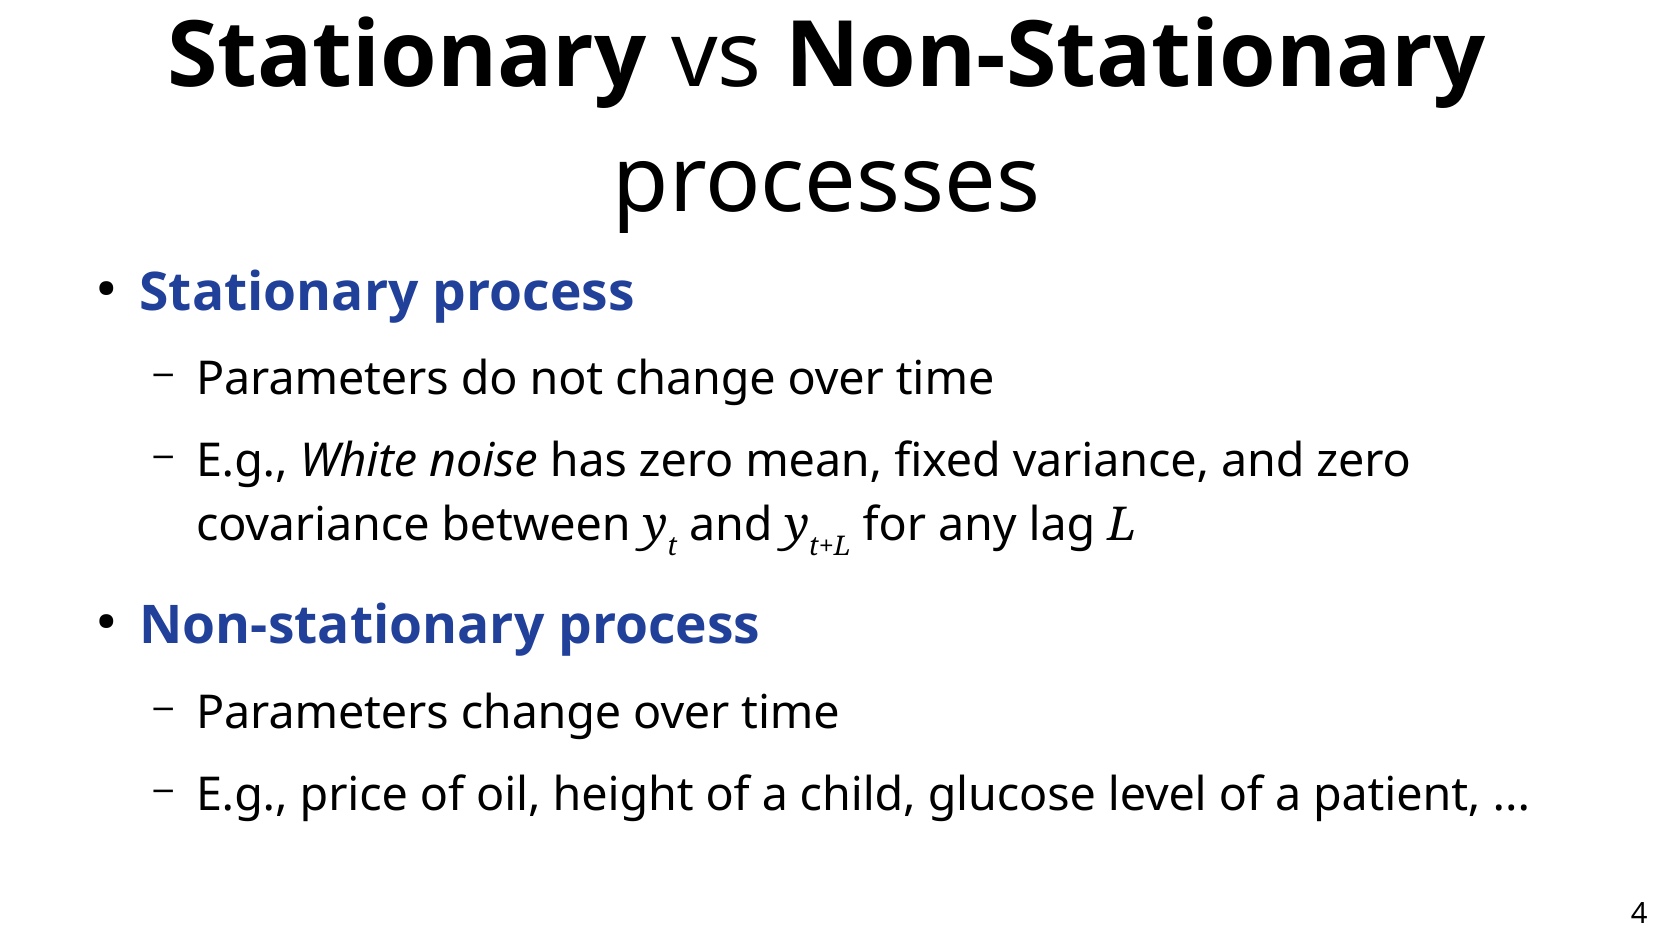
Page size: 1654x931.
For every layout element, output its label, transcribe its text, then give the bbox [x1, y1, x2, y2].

list Stationary process Parameters do not change over time E.g., White noise has zero mean, fixed variance, and zero covariance between yt and yt+L for any lag L Non-stationary process Parameters change over time E.g., price of oil, height of a child, glucose level of a patient, ... [82, 253, 1571, 873]
title Stationary vs Non-Stationary processes [82, 1, 1571, 226]
